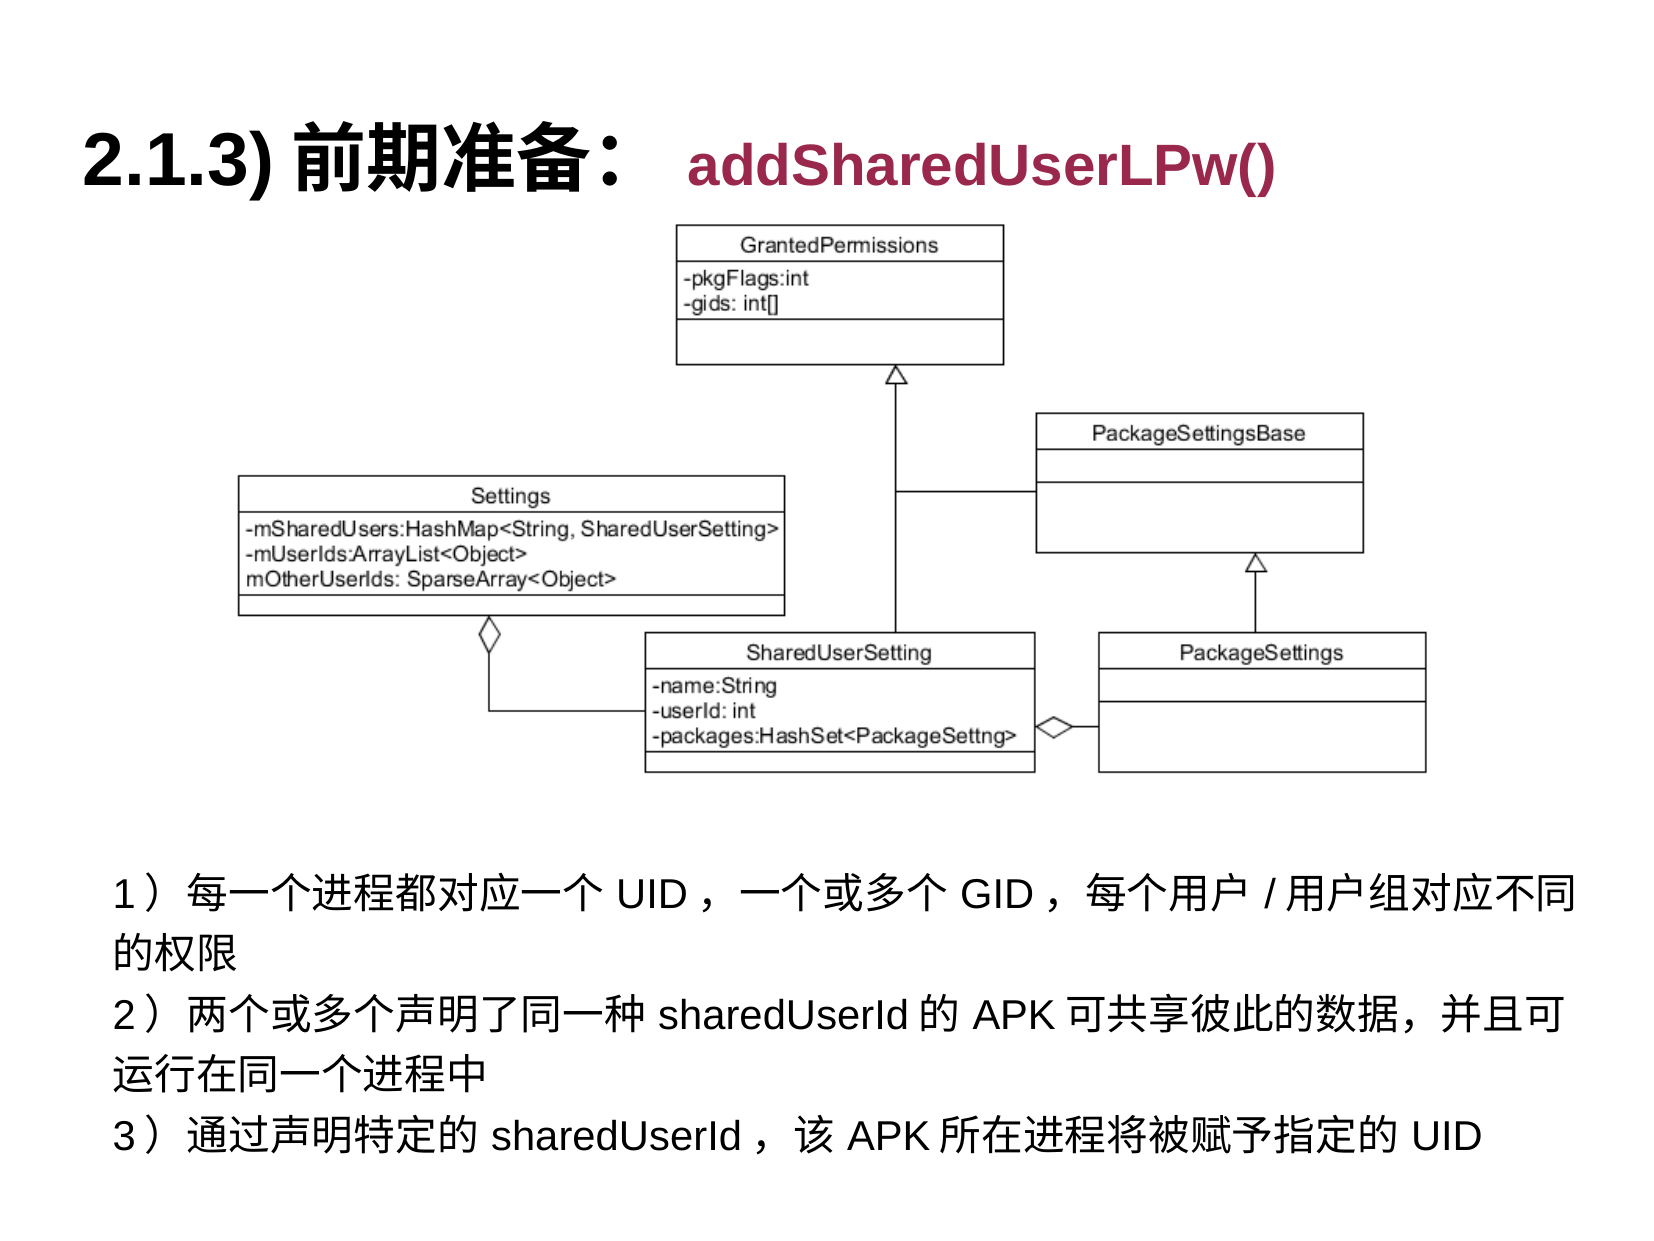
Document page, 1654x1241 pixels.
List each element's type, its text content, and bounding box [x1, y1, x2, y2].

text_box 1）每一个进程都对应一个UID，一个或多个GID，每个用户/用户组对应不同的权限 2）两个或多个声明了同一种sharedUserId的APK可共享彼此的数据，并且可运行在同一个进程中 3）通过声明特定的sharedUserId，该APK所在进程将被赋予指定的UID [97, 852, 1606, 1141]
title 2.1.3)前期准备：addSharedUserLPw() [82, 49, 1571, 257]
picture [221, 209, 1441, 839]
